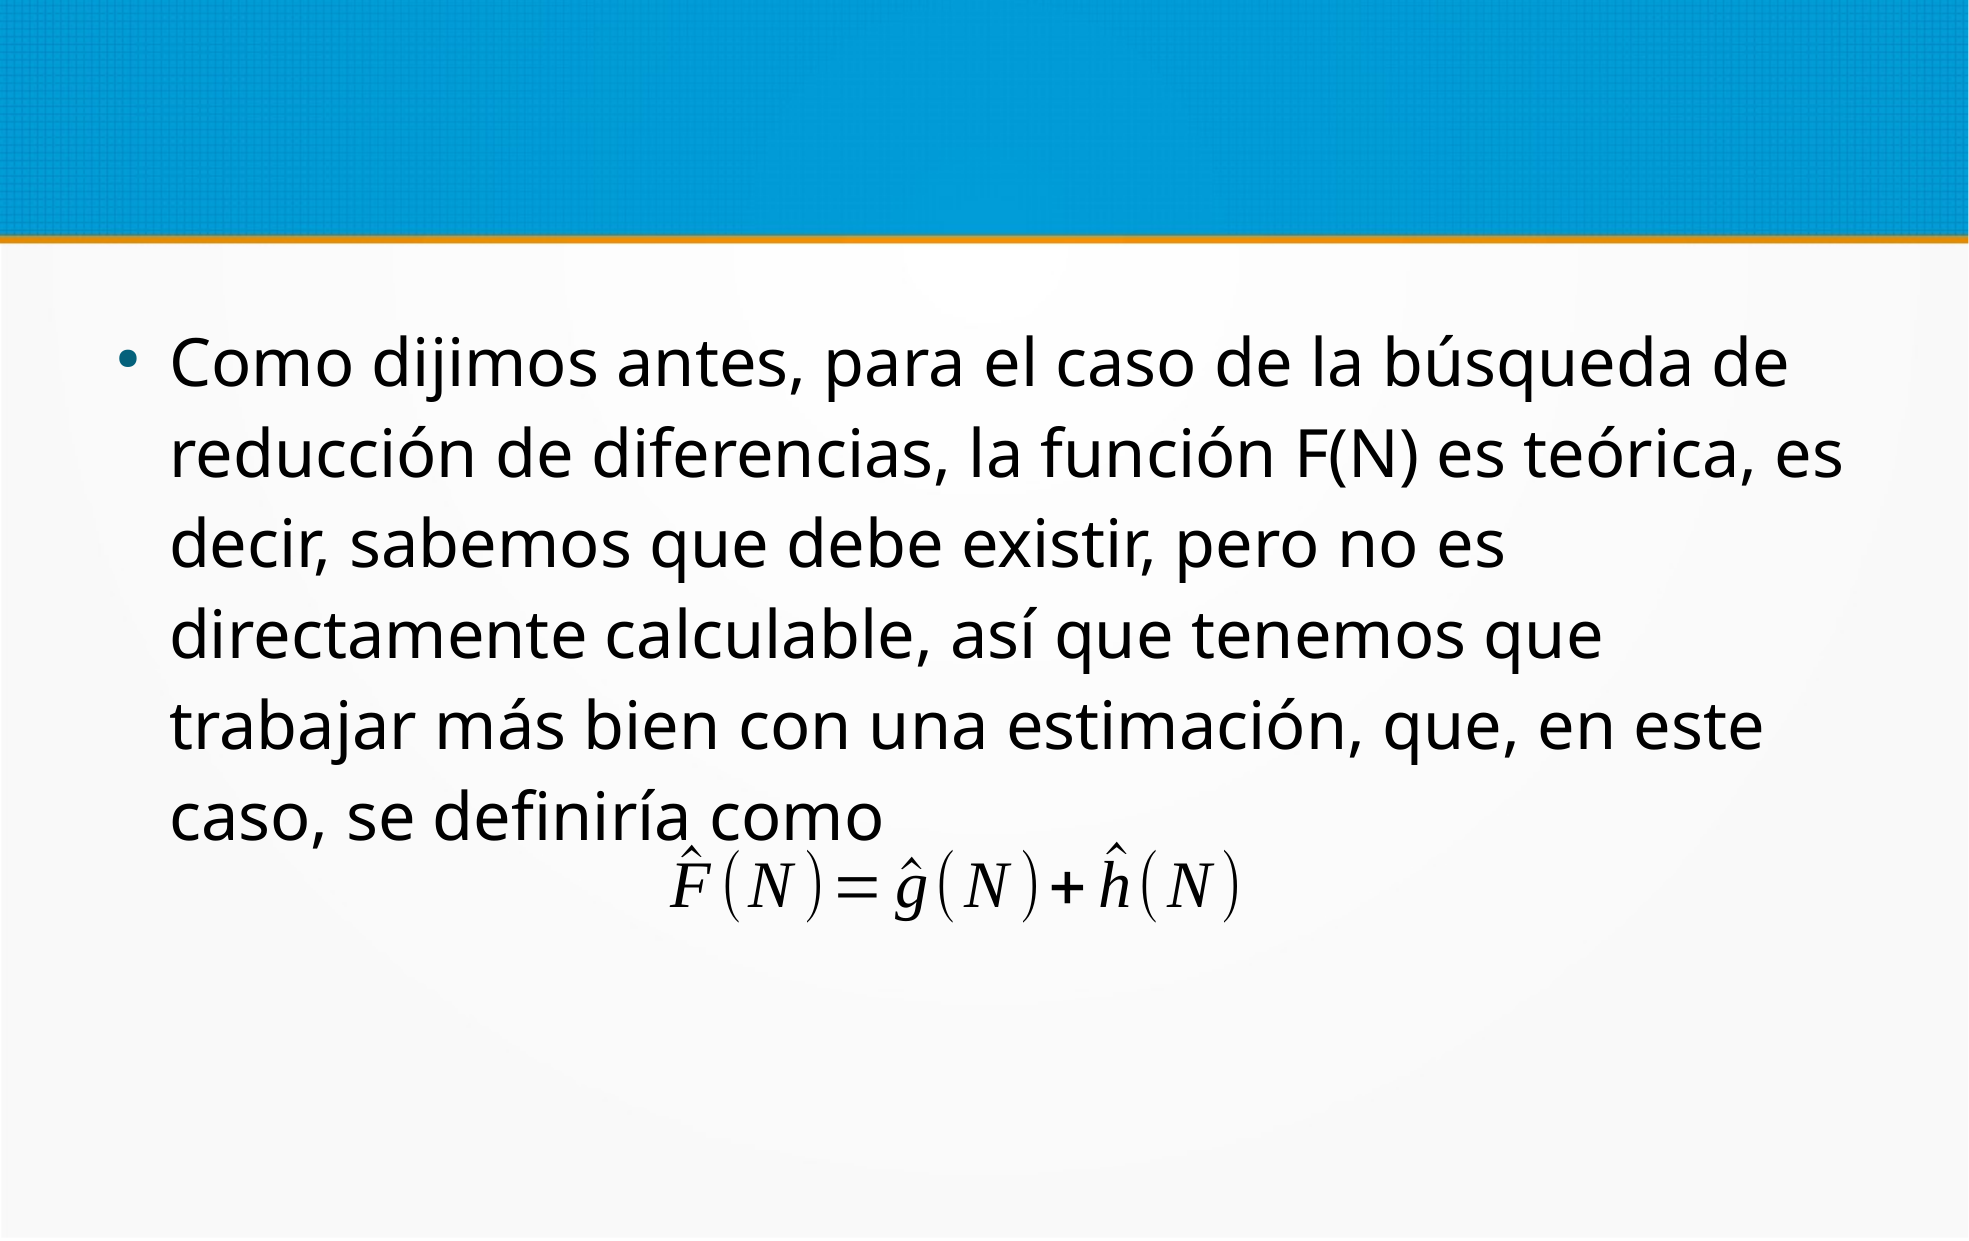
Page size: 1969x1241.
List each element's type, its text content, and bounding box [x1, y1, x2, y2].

picture [0, 233, 1969, 1241]
list Como dijimos antes, para el caso de la búsqueda de reducción de diferencias, la función F(N) es teórica, es decir, sabemos que debe existir, pero no es directamente calculable, así que tenemos que trabajar más bien con una estimación, que, en este caso, se definiría como [98, 315, 1861, 1081]
chart [661, 838, 1250, 927]
